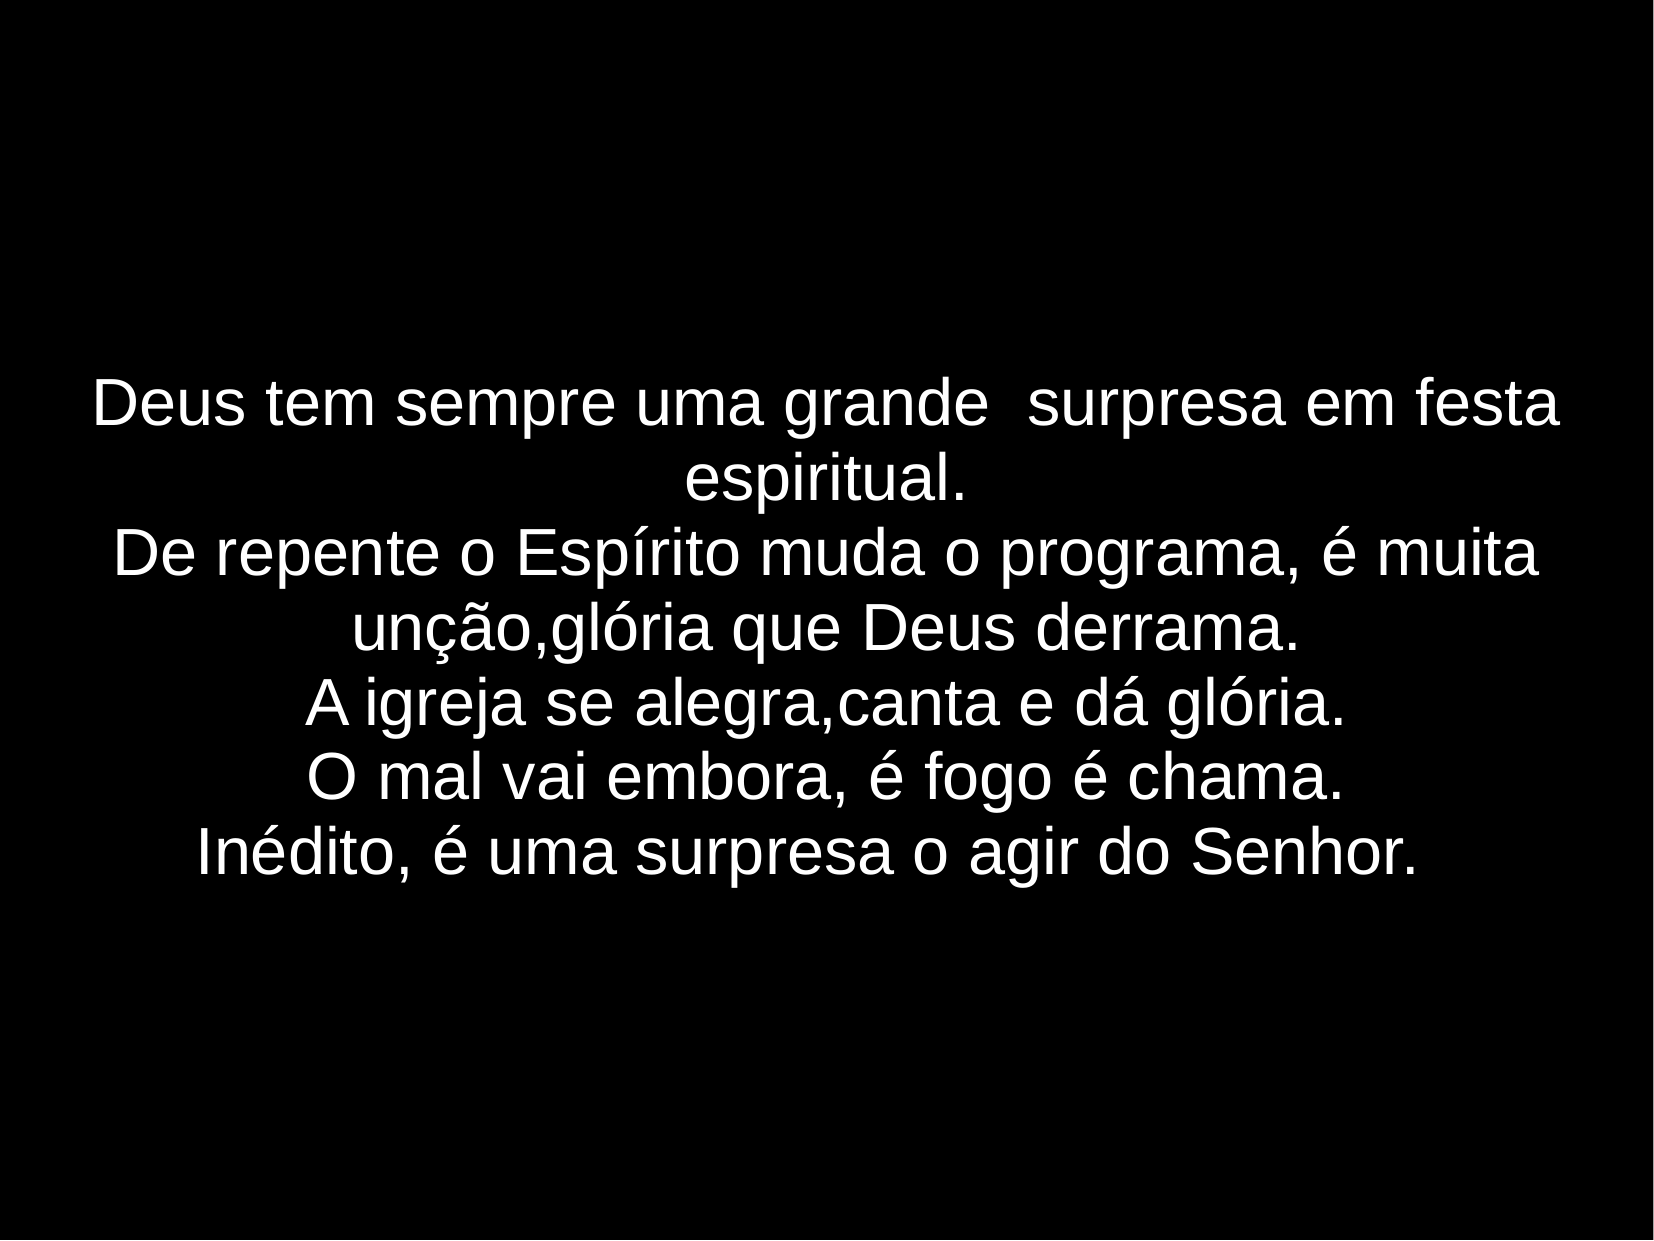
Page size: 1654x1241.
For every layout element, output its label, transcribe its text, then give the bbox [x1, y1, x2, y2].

subtitle Deus tem sempre uma grande surpresa em festa espiritual. De repente o Espírito muda o programa, é muita unção,glória que Deus derrama. A igreja se alegra,canta e dá glória. O mal vai embora, é fogo é chama. Inédito, é uma surpresa o agir do Senhor. [82, 49, 1571, 1205]
